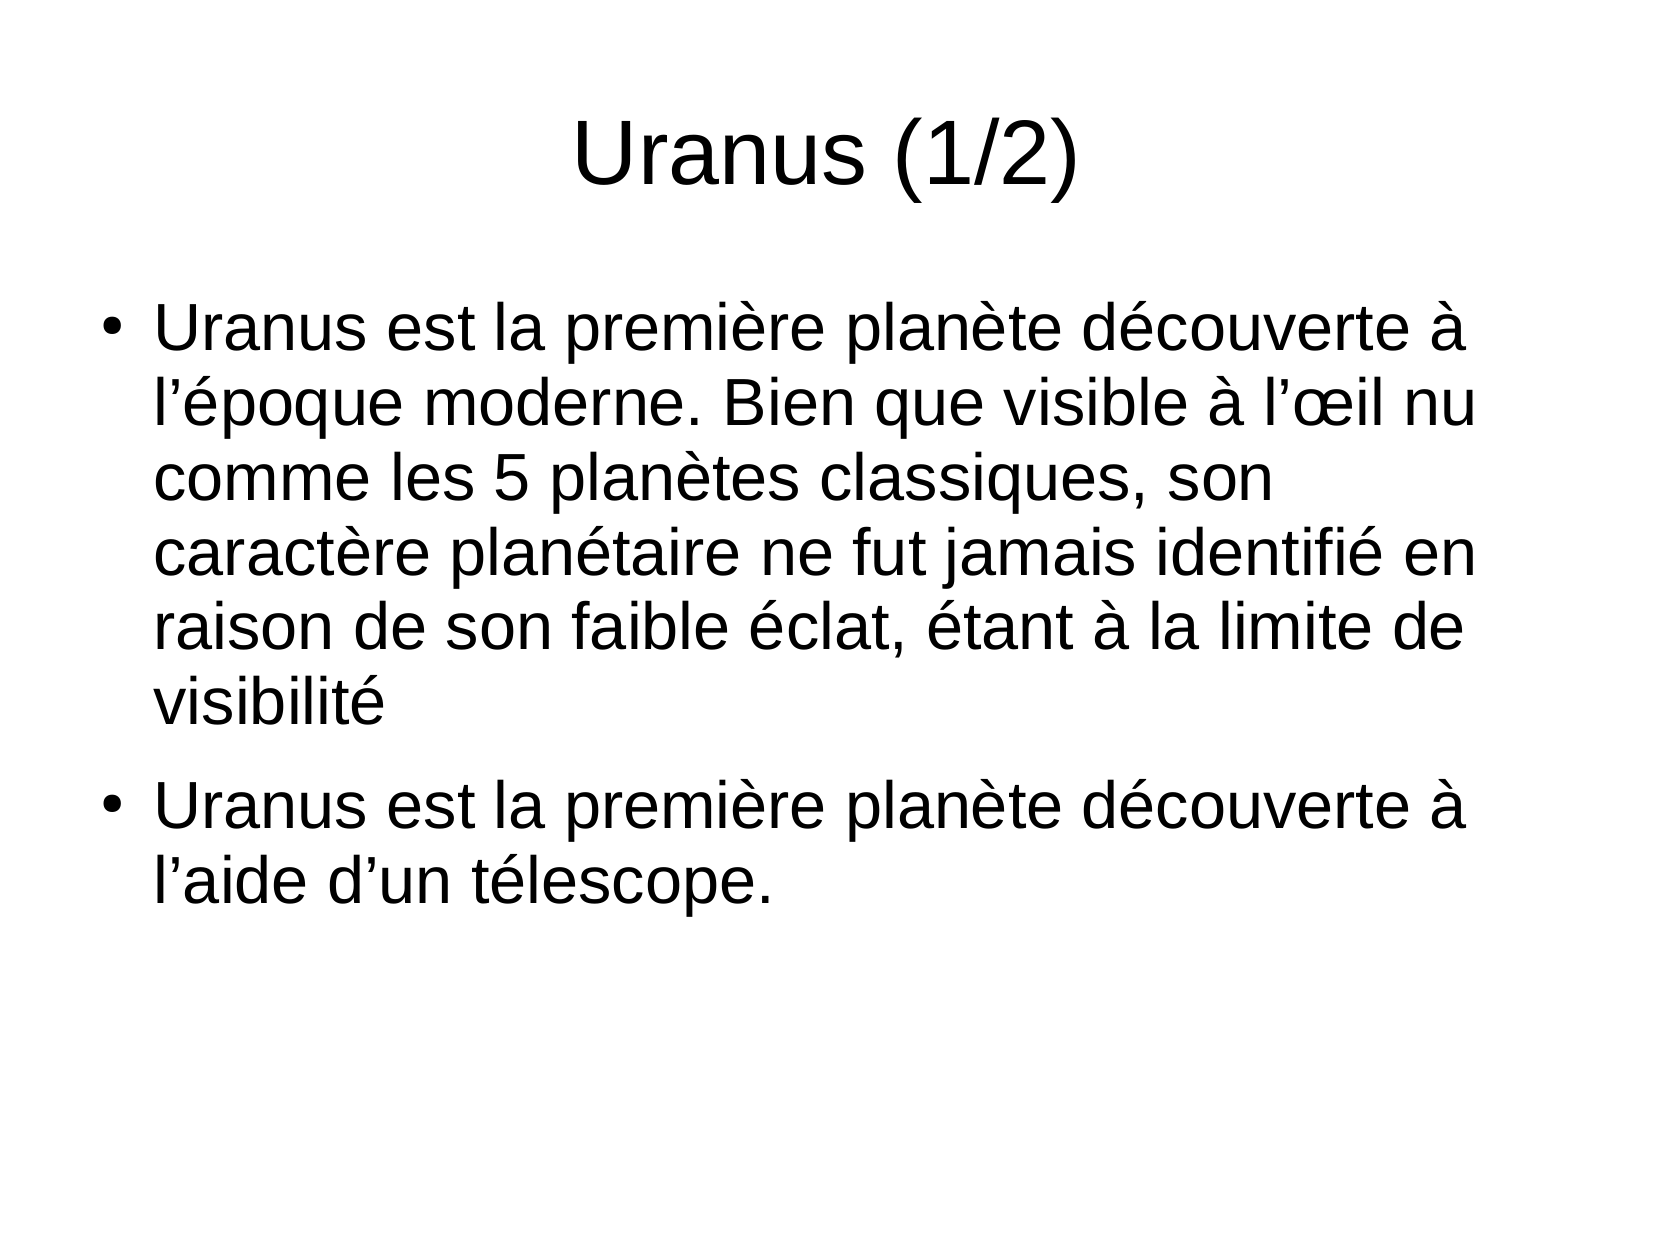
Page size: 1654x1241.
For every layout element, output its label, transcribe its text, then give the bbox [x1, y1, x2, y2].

list Uranus est la première planète découverte à l’époque moderne. Bien que visible à l’œil nu comme les 5 planètes classiques, son caractère planétaire ne fut jamais identifié en raison de son faible éclat, étant à la limite de visibilité Uranus est la première planète découverte à l’aide d’un télescope. [82, 290, 1571, 1109]
title Uranus (1/2) [82, 49, 1571, 257]
